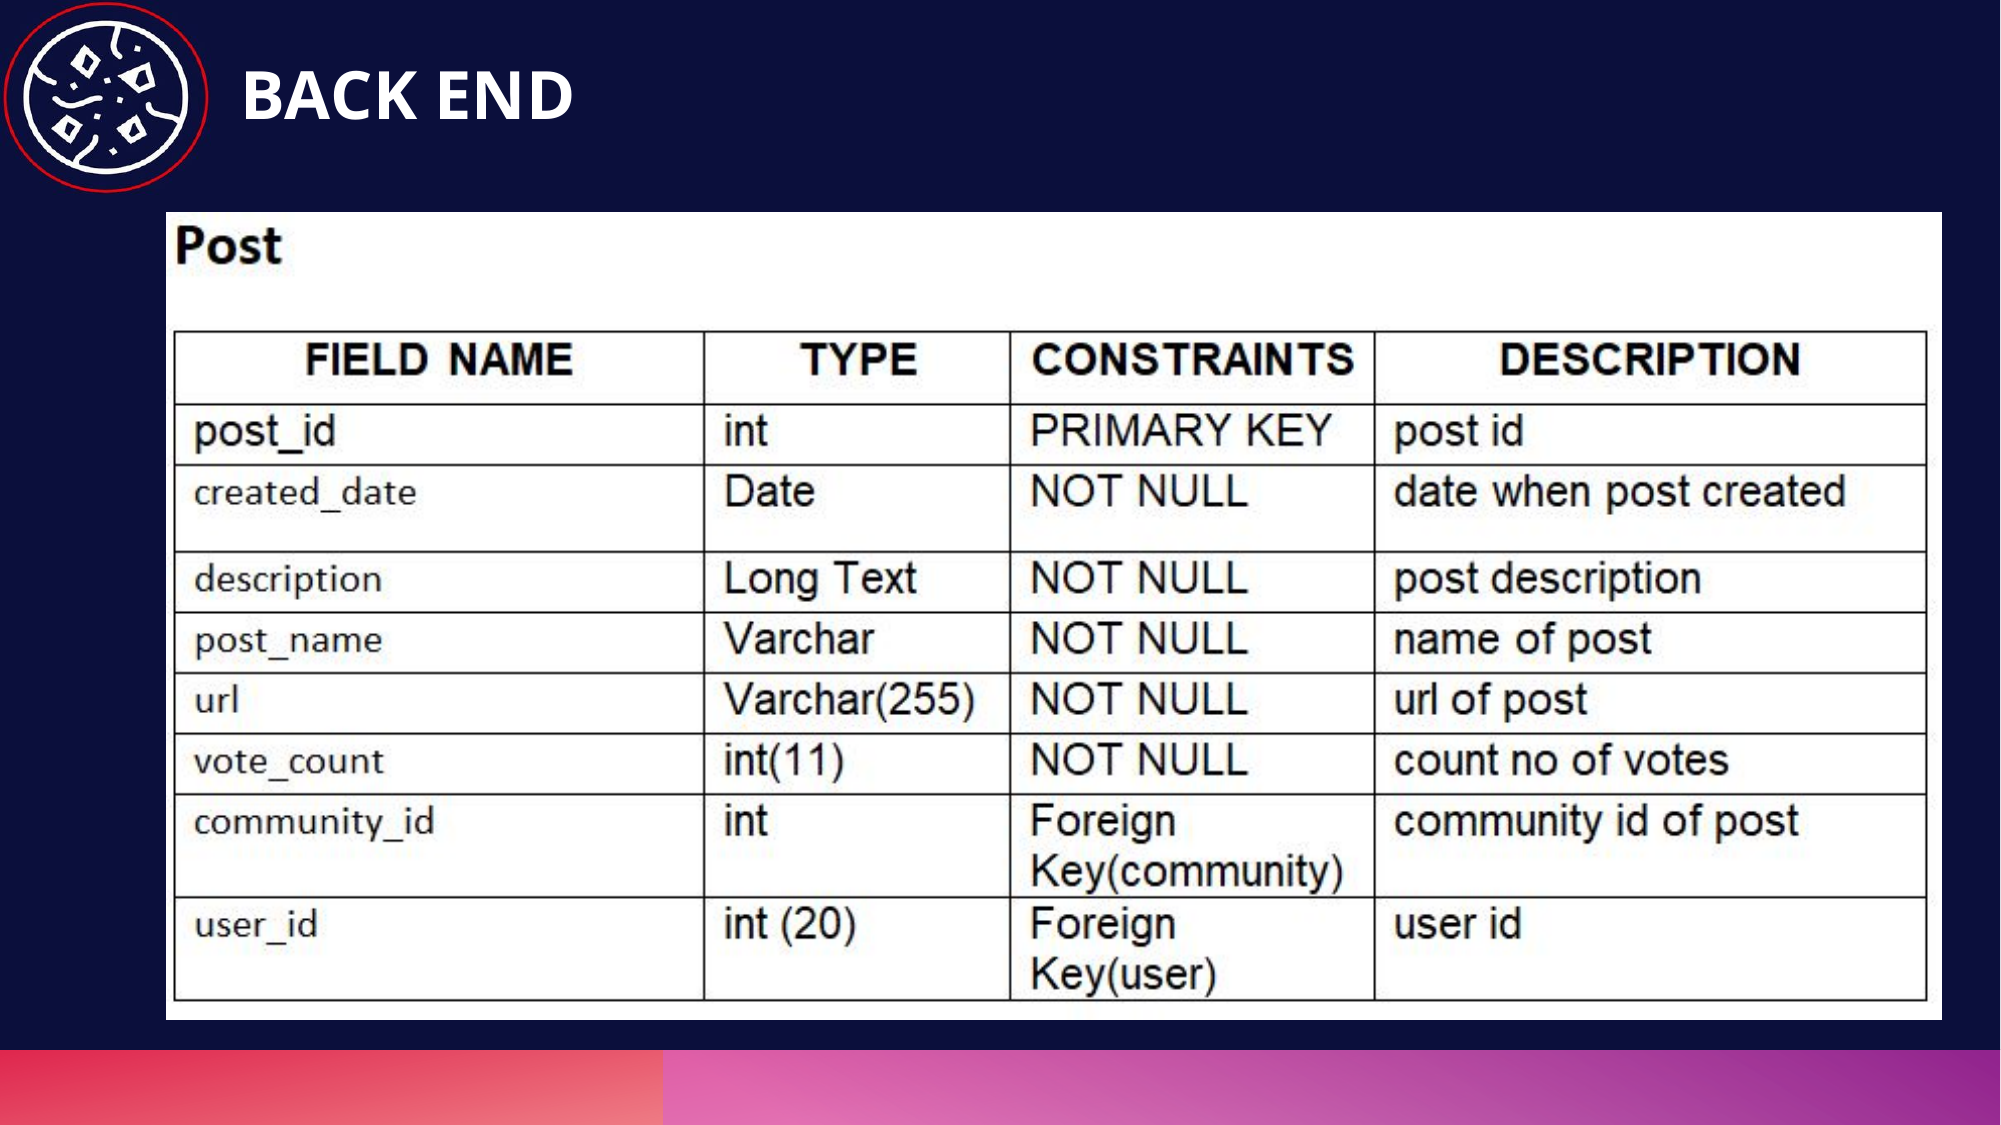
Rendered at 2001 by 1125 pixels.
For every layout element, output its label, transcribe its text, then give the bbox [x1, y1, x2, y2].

picture [0, 0, 2001, 1125]
title BACK END [240, 52, 1921, 131]
